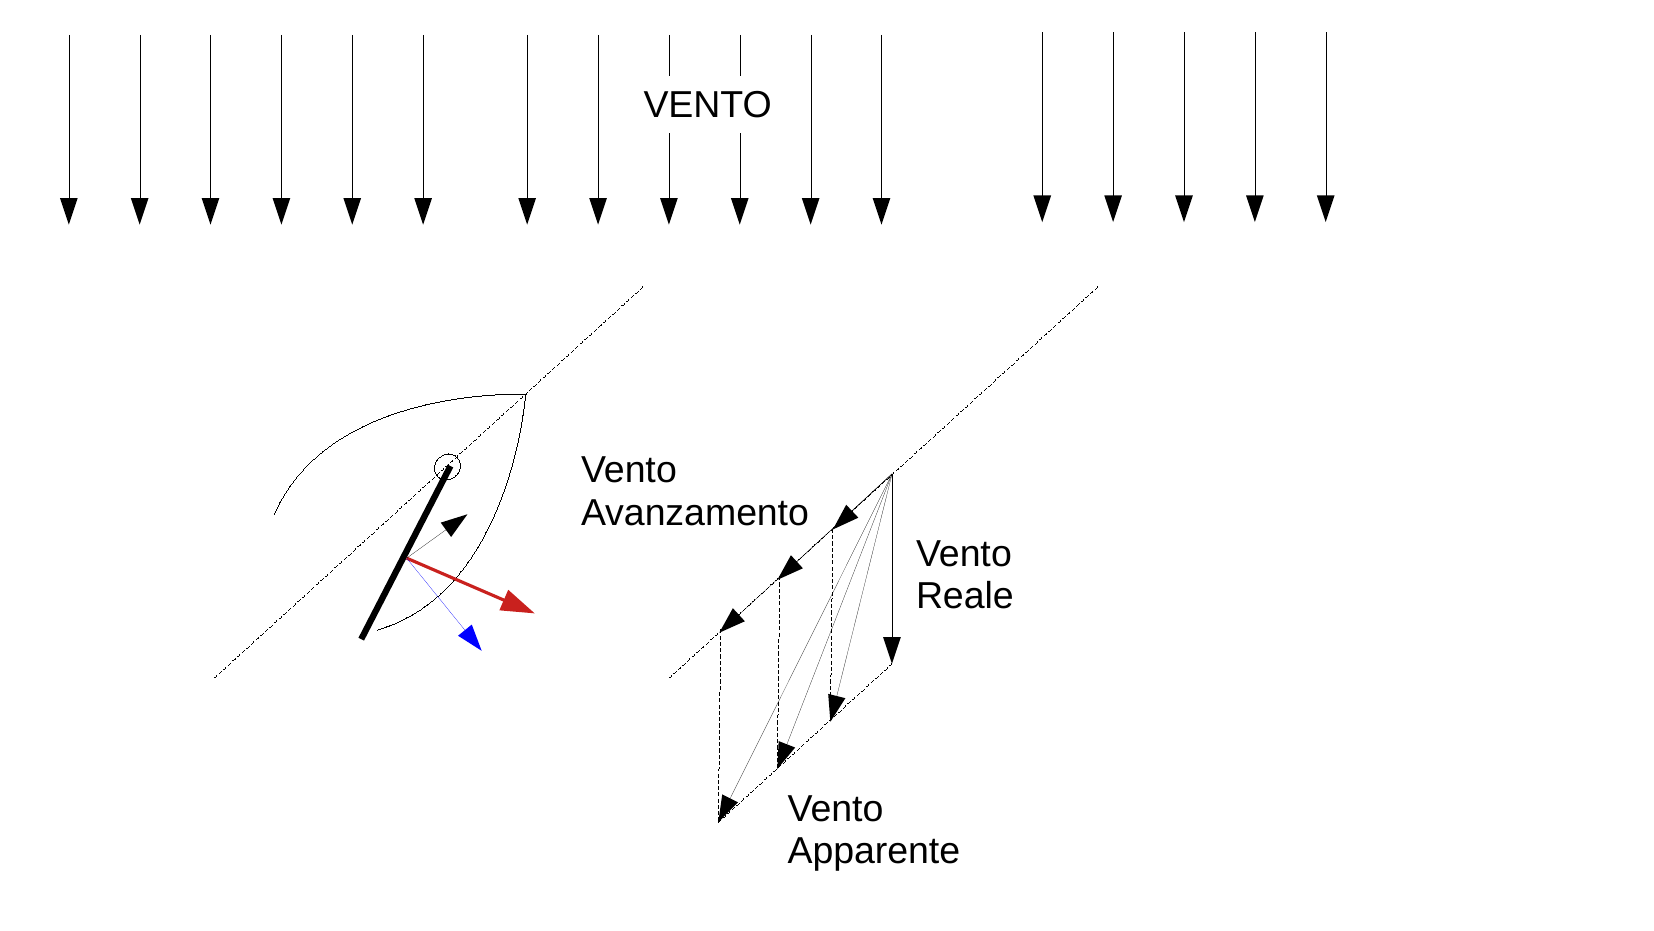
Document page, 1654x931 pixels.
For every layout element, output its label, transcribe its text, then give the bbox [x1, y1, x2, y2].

text_box Vento Reale [901, 525, 1029, 625]
text_box VENTO [628, 76, 801, 133]
text_box Vento Avanzamento [566, 441, 824, 541]
text_box Vento Apparente [773, 780, 976, 879]
